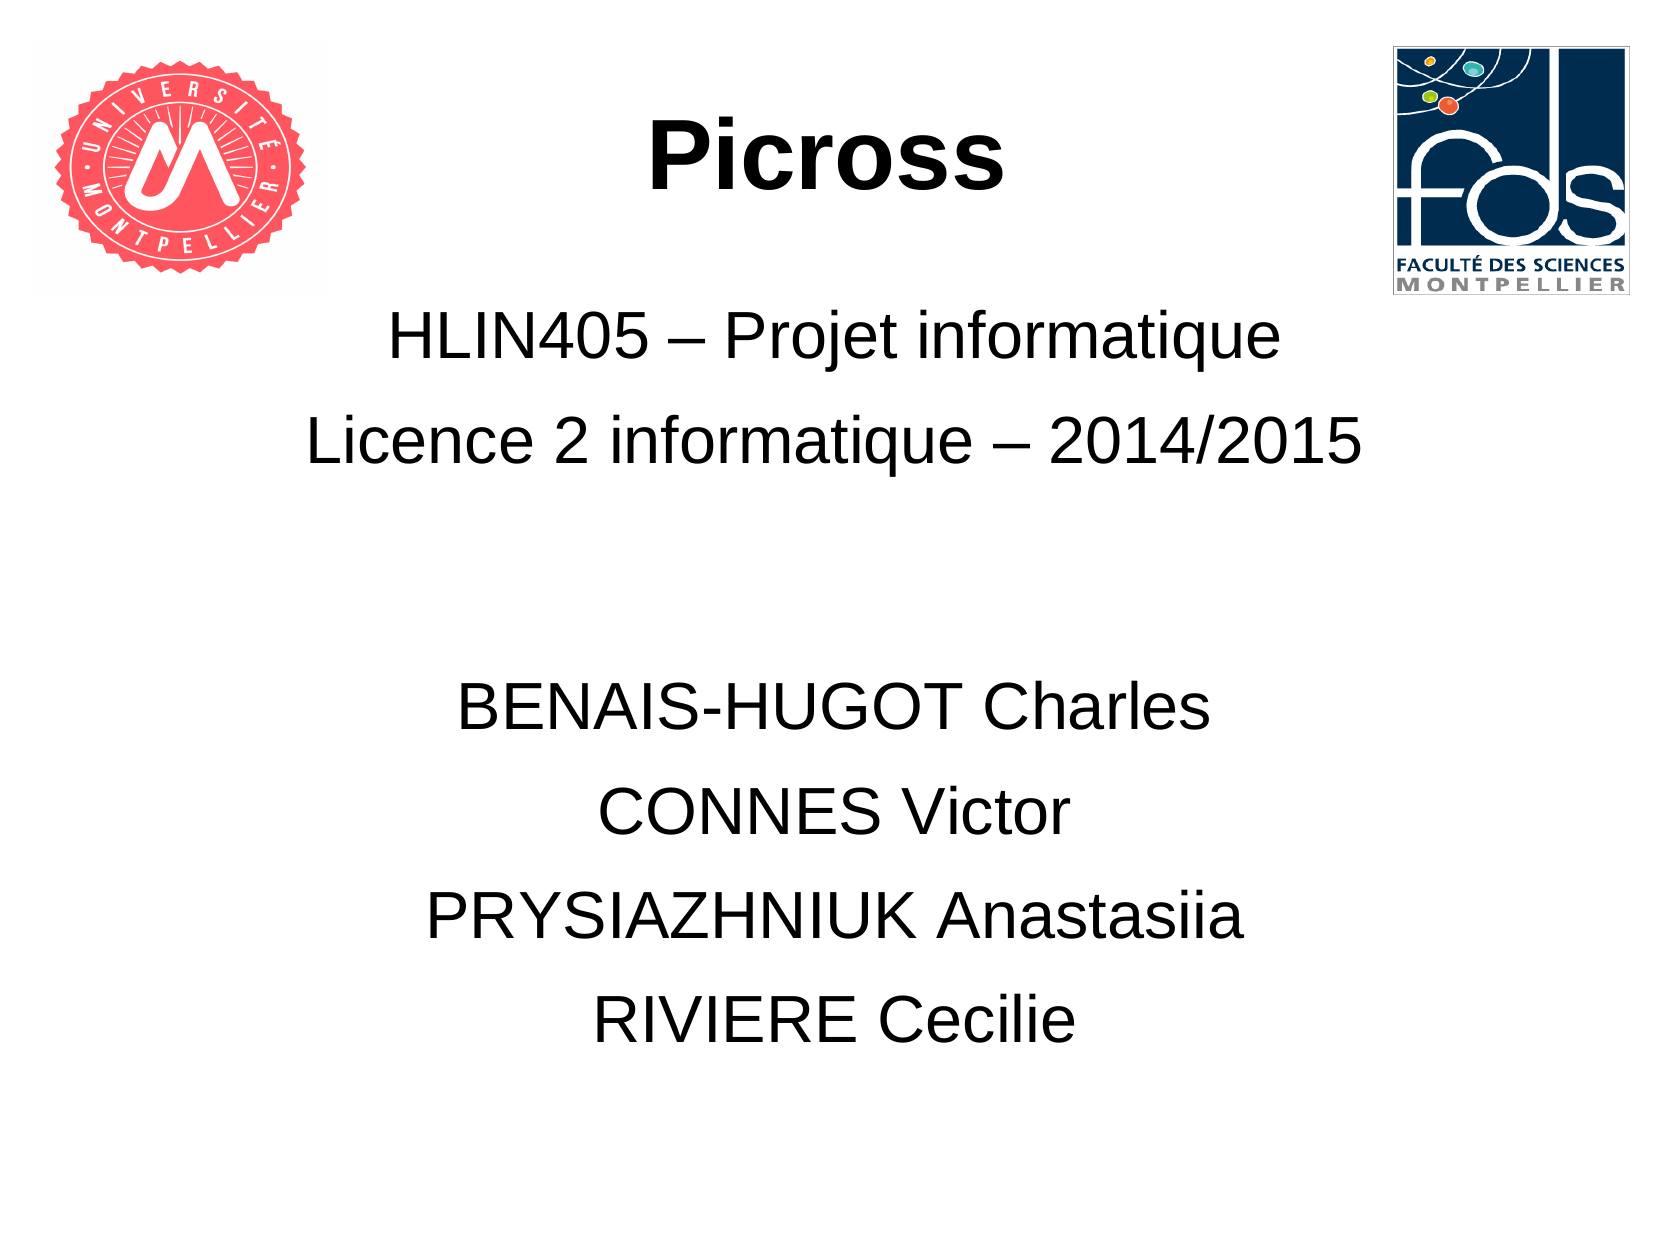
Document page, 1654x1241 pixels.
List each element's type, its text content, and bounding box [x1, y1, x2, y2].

list HLIN405 – Projet informatique Licence 2 informatique – 2014/2015 [82, 294, 1571, 638]
picture [29, 39, 331, 295]
title Picross [331, 49, 1393, 257]
picture [1393, 46, 1630, 295]
